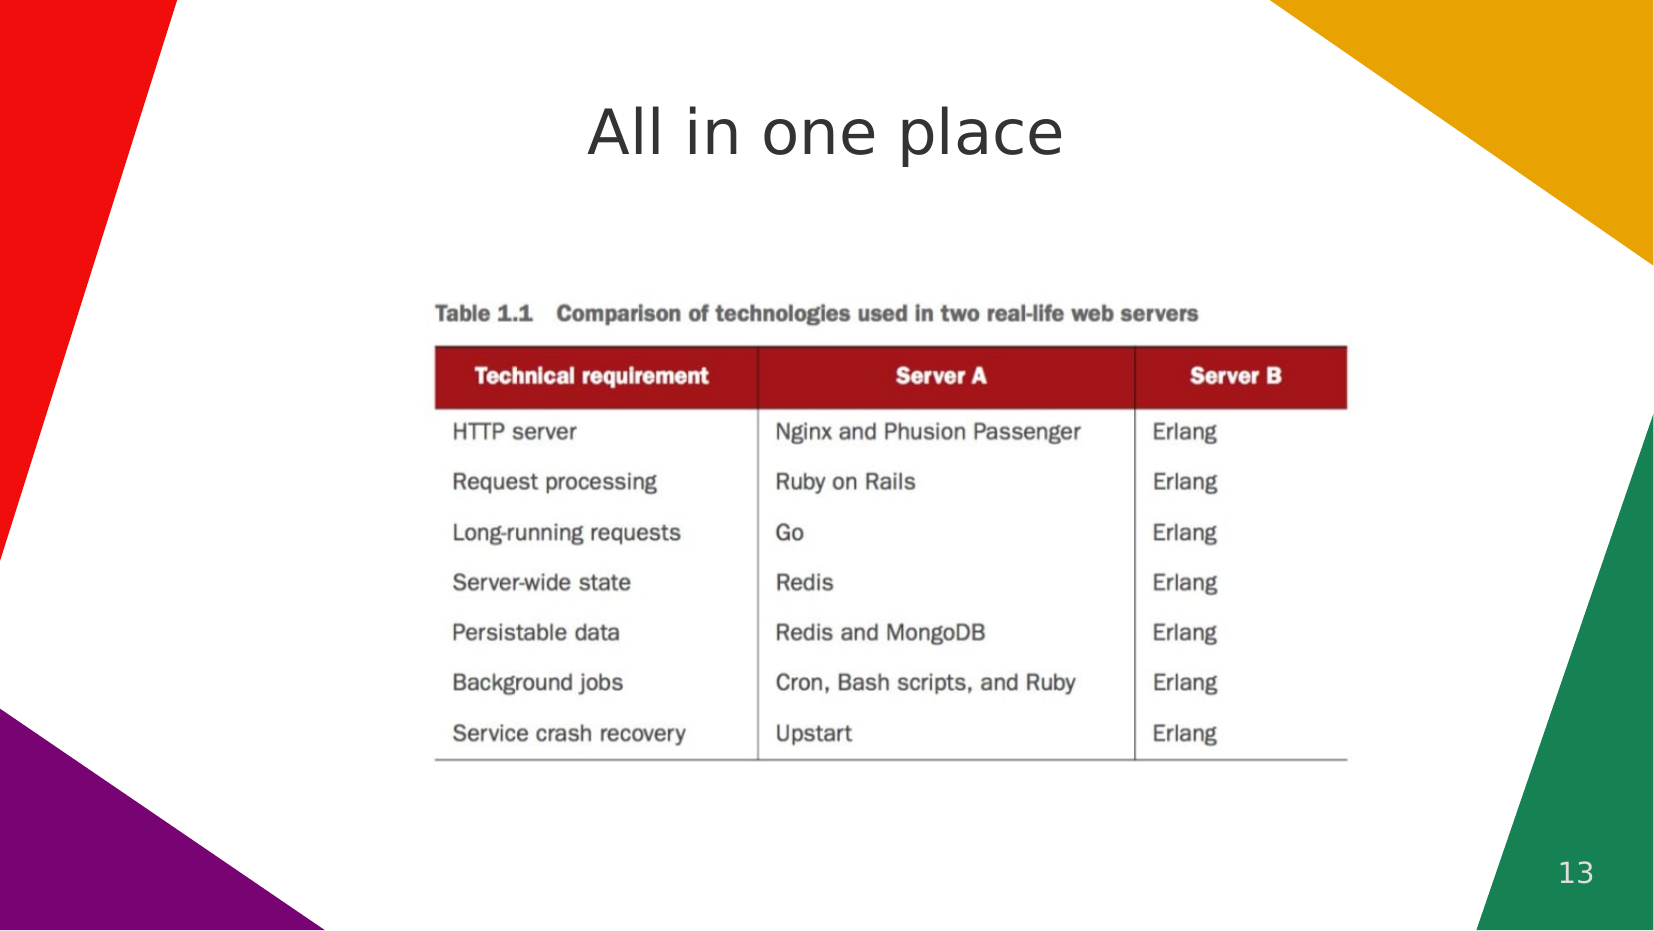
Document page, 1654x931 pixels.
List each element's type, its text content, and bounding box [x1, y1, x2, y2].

picture [423, 293, 1364, 783]
title All in one place [118, 59, 1536, 207]
